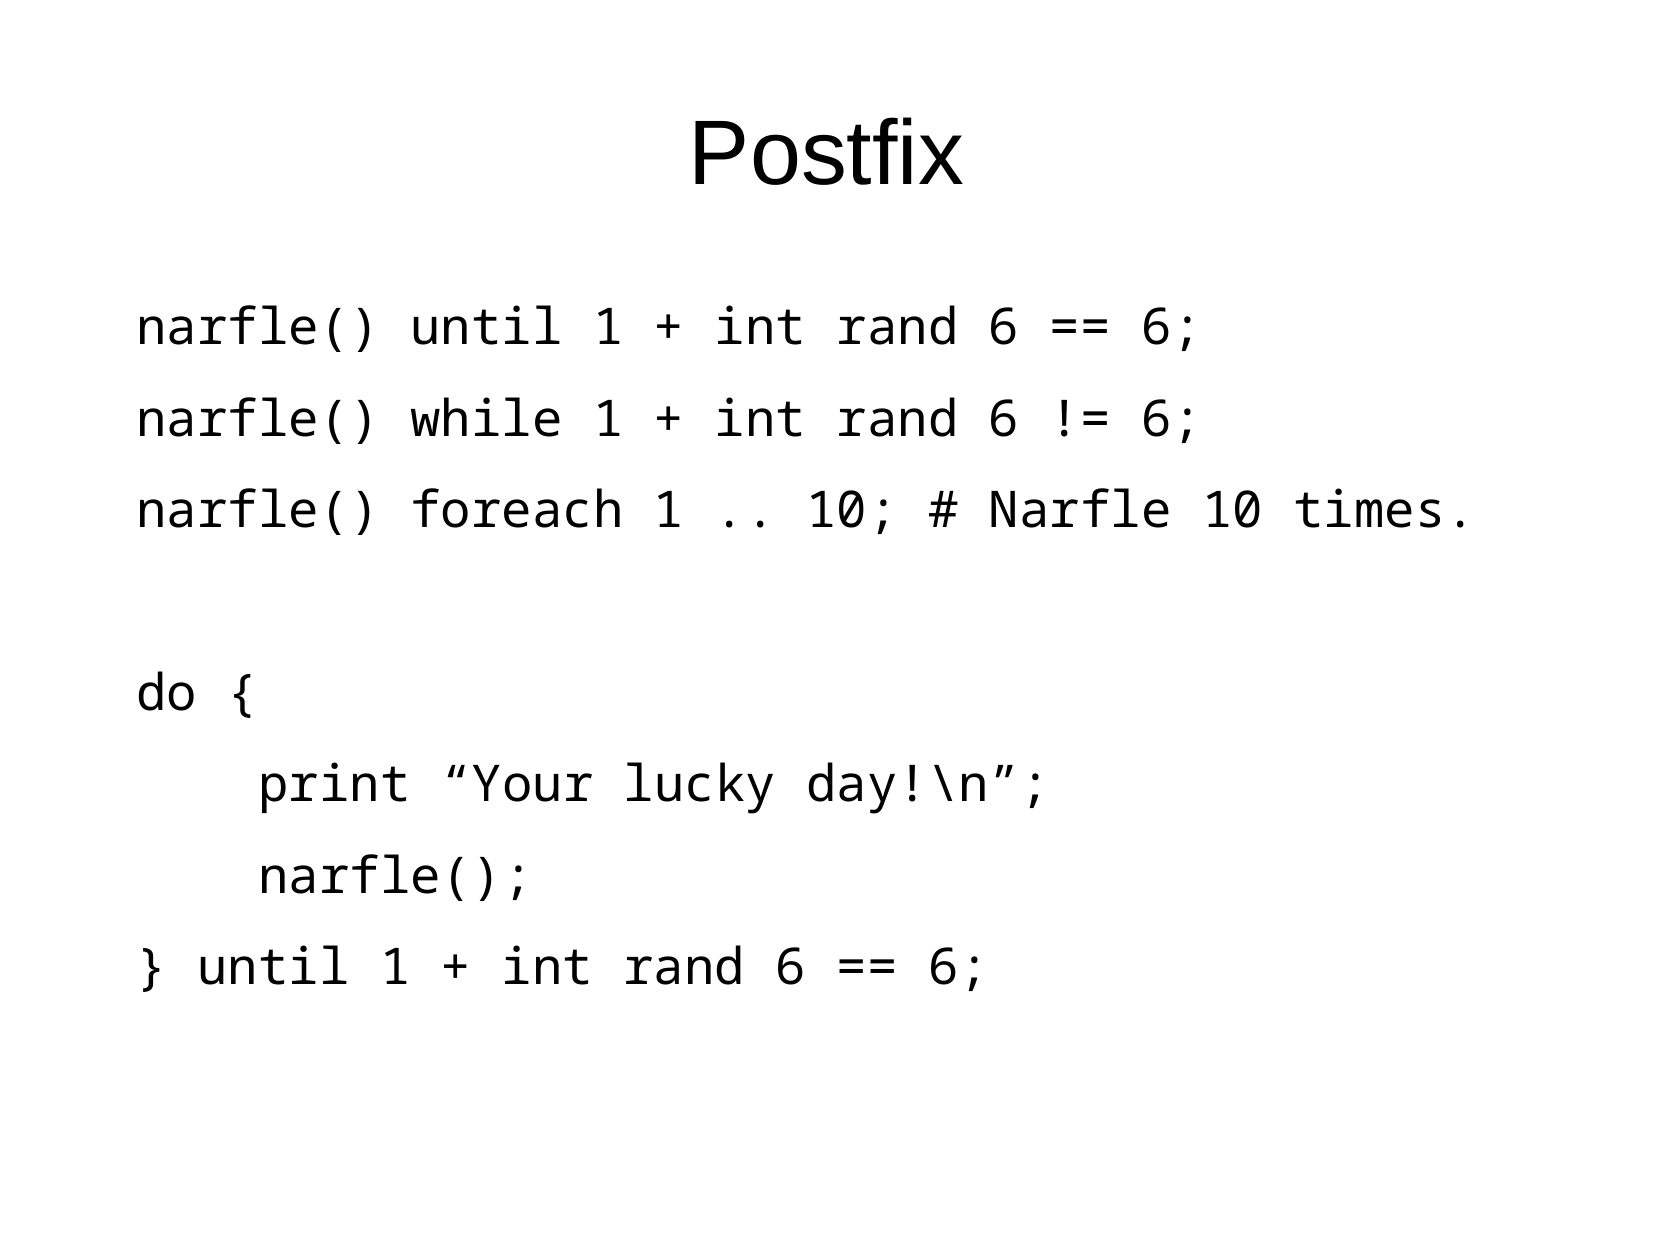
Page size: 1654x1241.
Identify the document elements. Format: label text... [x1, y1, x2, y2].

list narfle() until 1 + int rand 6 == 6; narfle() while 1 + int rand 6 != 6; narfle() foreach 1 .. 10; # Narfle 10 times. do { print “Your lucky day!\n”; narfle(); } until 1 + int rand 6 == 6; [82, 290, 1571, 1010]
title Postfix [82, 49, 1571, 257]
